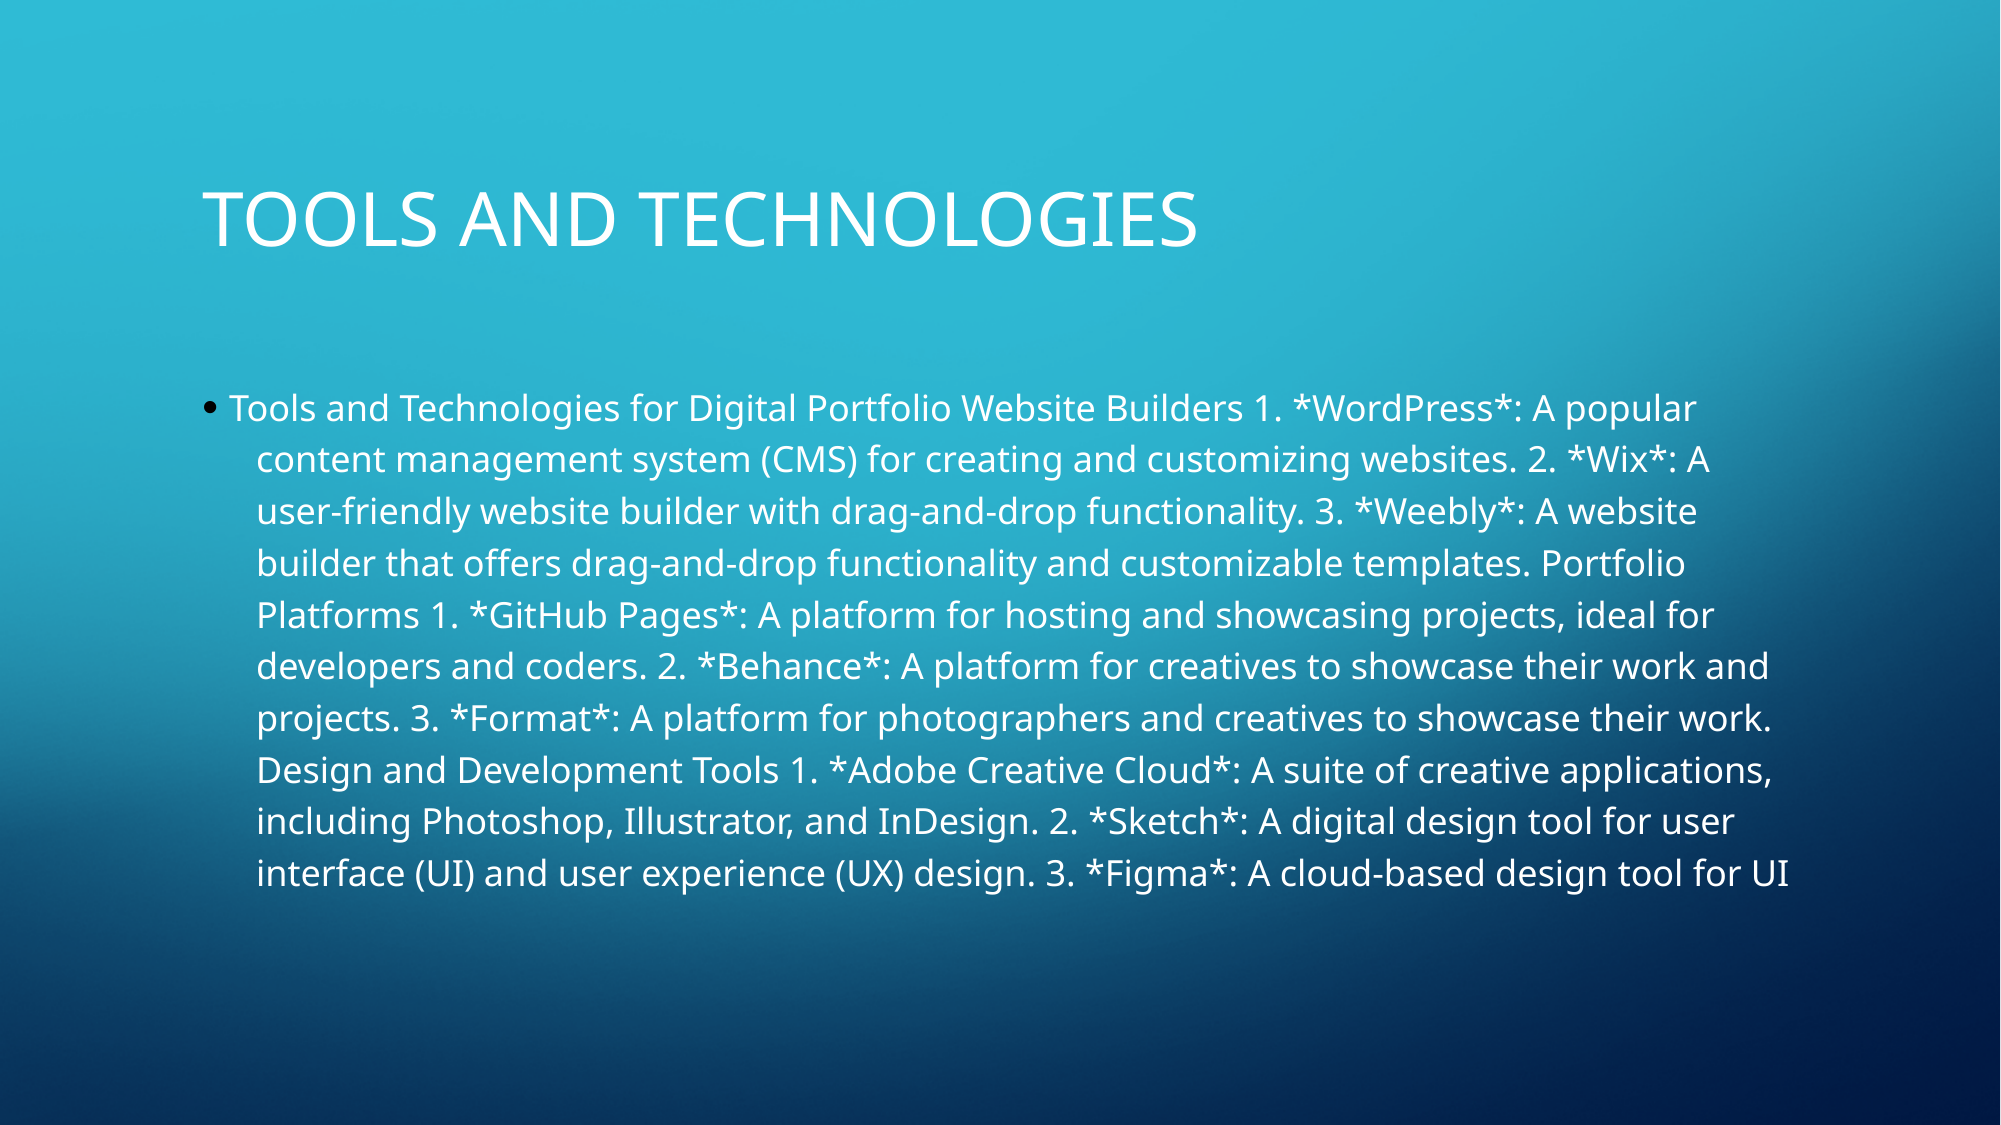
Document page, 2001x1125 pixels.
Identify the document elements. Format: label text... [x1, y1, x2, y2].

list Tools and Technologies for Digital Portfolio Website Builders 1. *WordPress*: A popular content management system (CMS) for creating and customizing websites. 2. *Wix*: A user-friendly website builder with drag-and-drop functionality. 3. *Weebly*: A website builder that offers drag-and-drop functionality and customizable templates. Portfolio Platforms 1. *GitHub Pages*: A platform for hosting and showcasing projects, ideal for developers and coders. 2. *Behance*: A platform for creatives to showcase their work and projects. 3. *Format*: A platform for photographers and creatives to showcase their work. Design and Development Tools 1. *Adobe Creative Cloud*: A suite of creative applications, including Photoshop, Illustrator, and InDesign. 2. *Sketch*: A digital design tool for user interface (UI) and user experience (UX) design. 3. *Figma*: A cloud-based design tool for UI [187, 369, 1813, 951]
title TOOLS AND TECHNOLOGIES [187, 101, 1813, 344]
